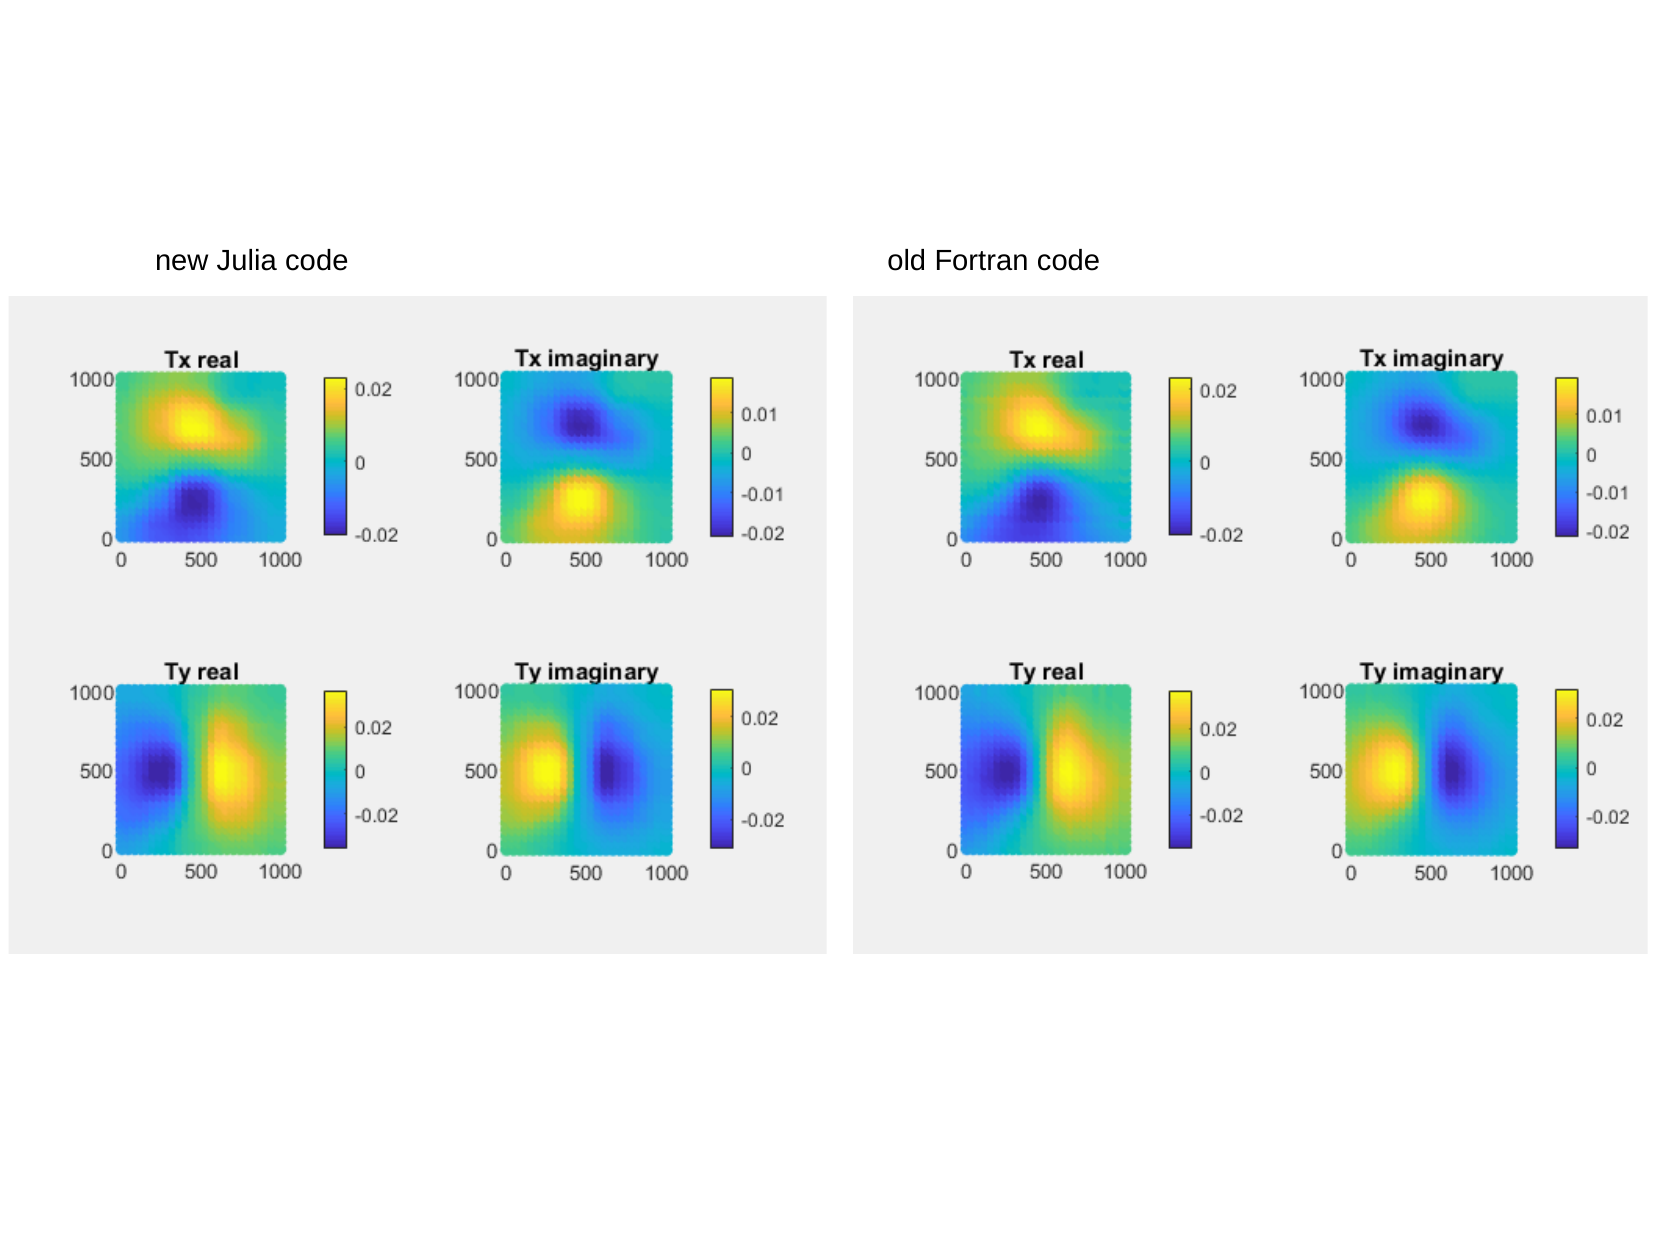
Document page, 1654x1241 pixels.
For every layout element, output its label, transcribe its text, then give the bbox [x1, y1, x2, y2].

picture [853, 296, 1648, 954]
text_box new Julia code [140, 236, 364, 284]
text_box old Fortran code [872, 236, 1116, 284]
picture [8, 296, 827, 954]
